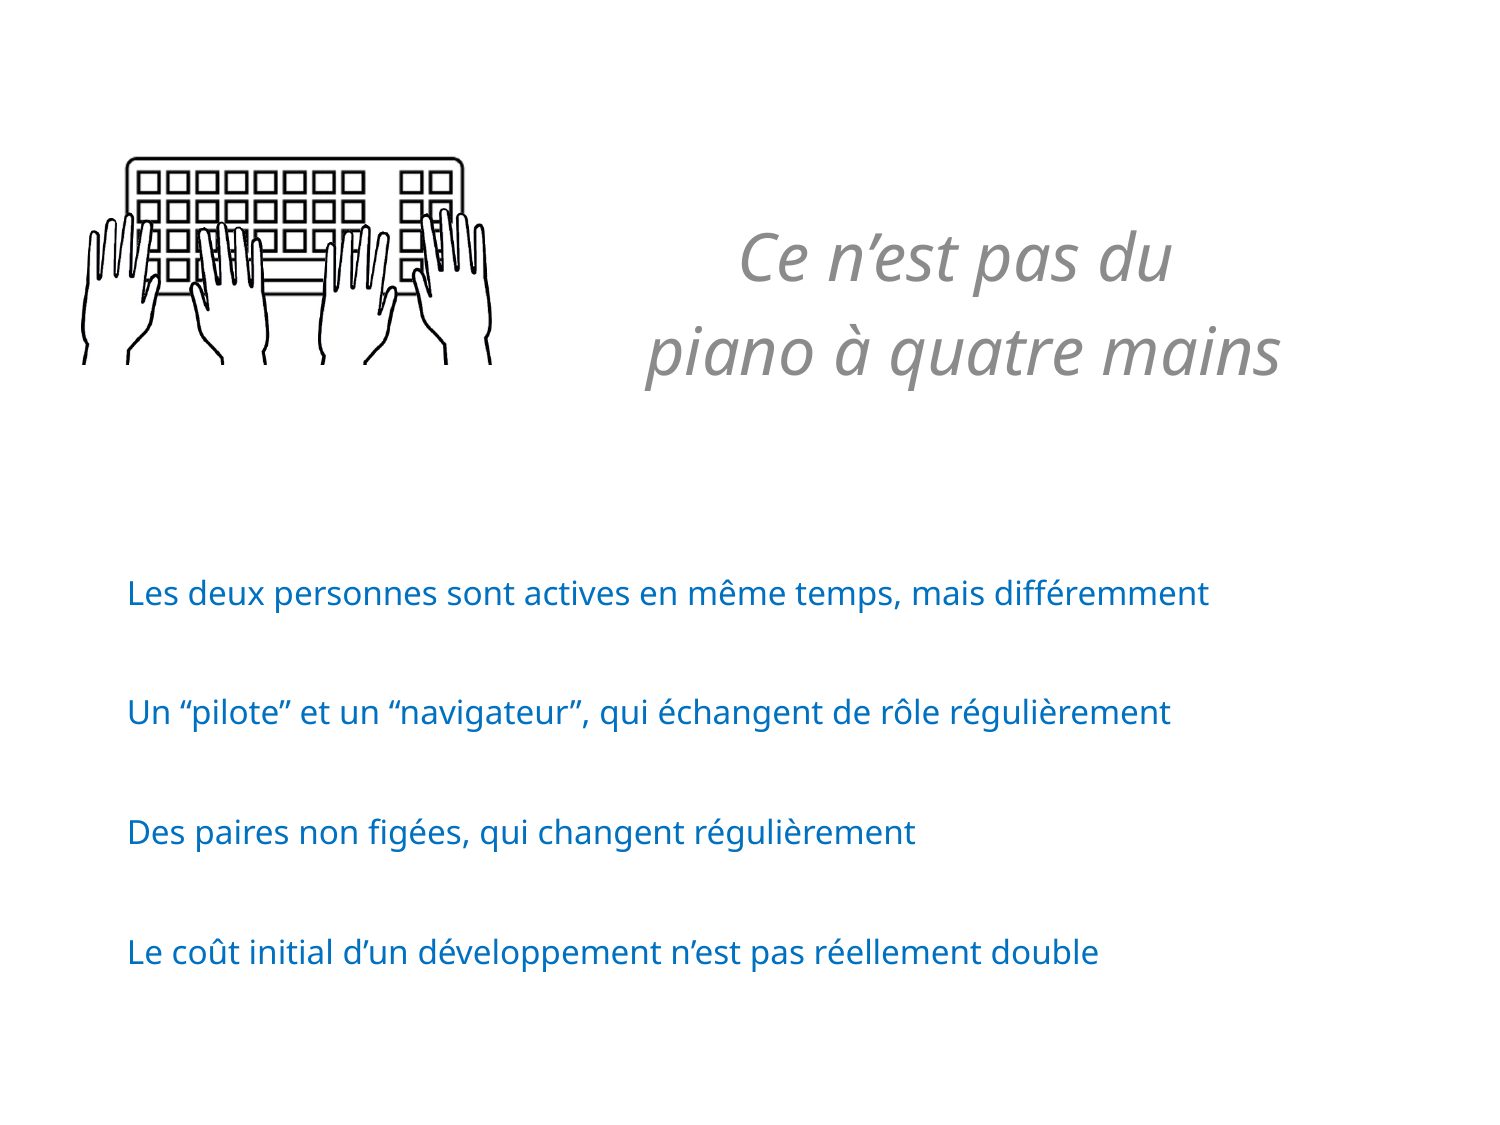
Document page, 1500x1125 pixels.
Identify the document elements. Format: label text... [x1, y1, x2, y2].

text_box Les deux personnes sont actives en même temps, mais différemment Un “pilote” et un “navigateur”, qui échangent de rôle régulièrement Des paires non figées, qui changent régulièrement Le coût initial d’un développement n’est pas réellement double [112, 564, 1435, 1035]
text_box Ce n’est pas du piano à quatre mains [506, 66, 1424, 538]
picture [70, 137, 526, 365]
